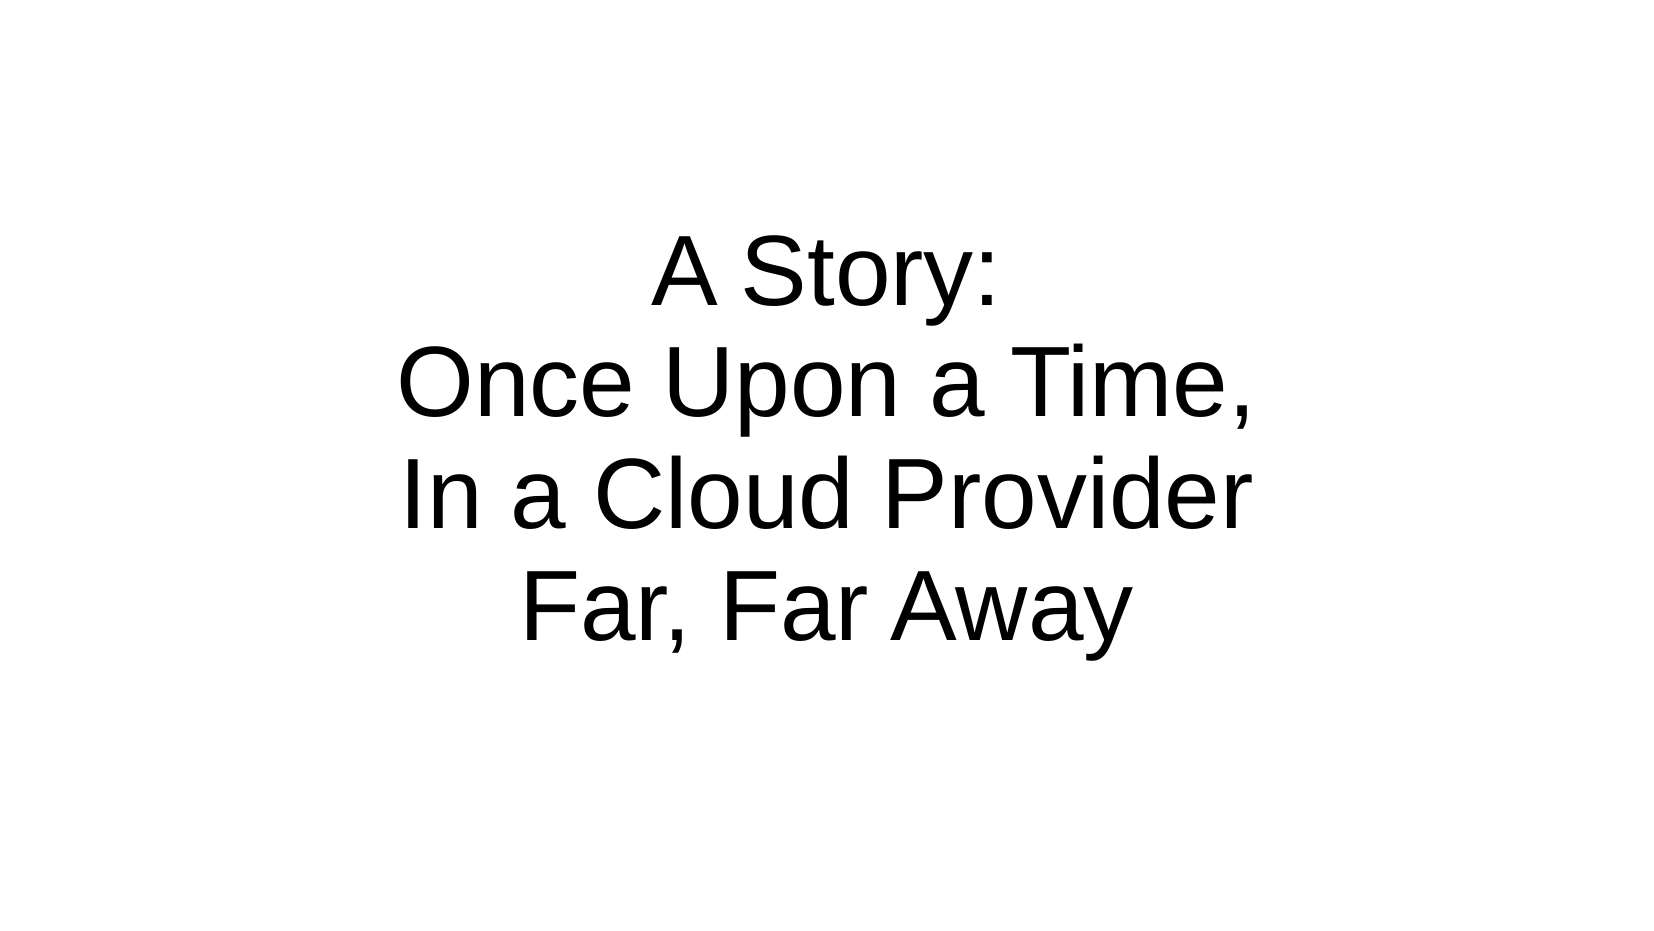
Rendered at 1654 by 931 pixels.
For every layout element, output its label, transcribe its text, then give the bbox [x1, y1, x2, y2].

text_box A Story: Once Upon a Time, In a Cloud Provider Far, Far Away [82, 108, 1571, 767]
